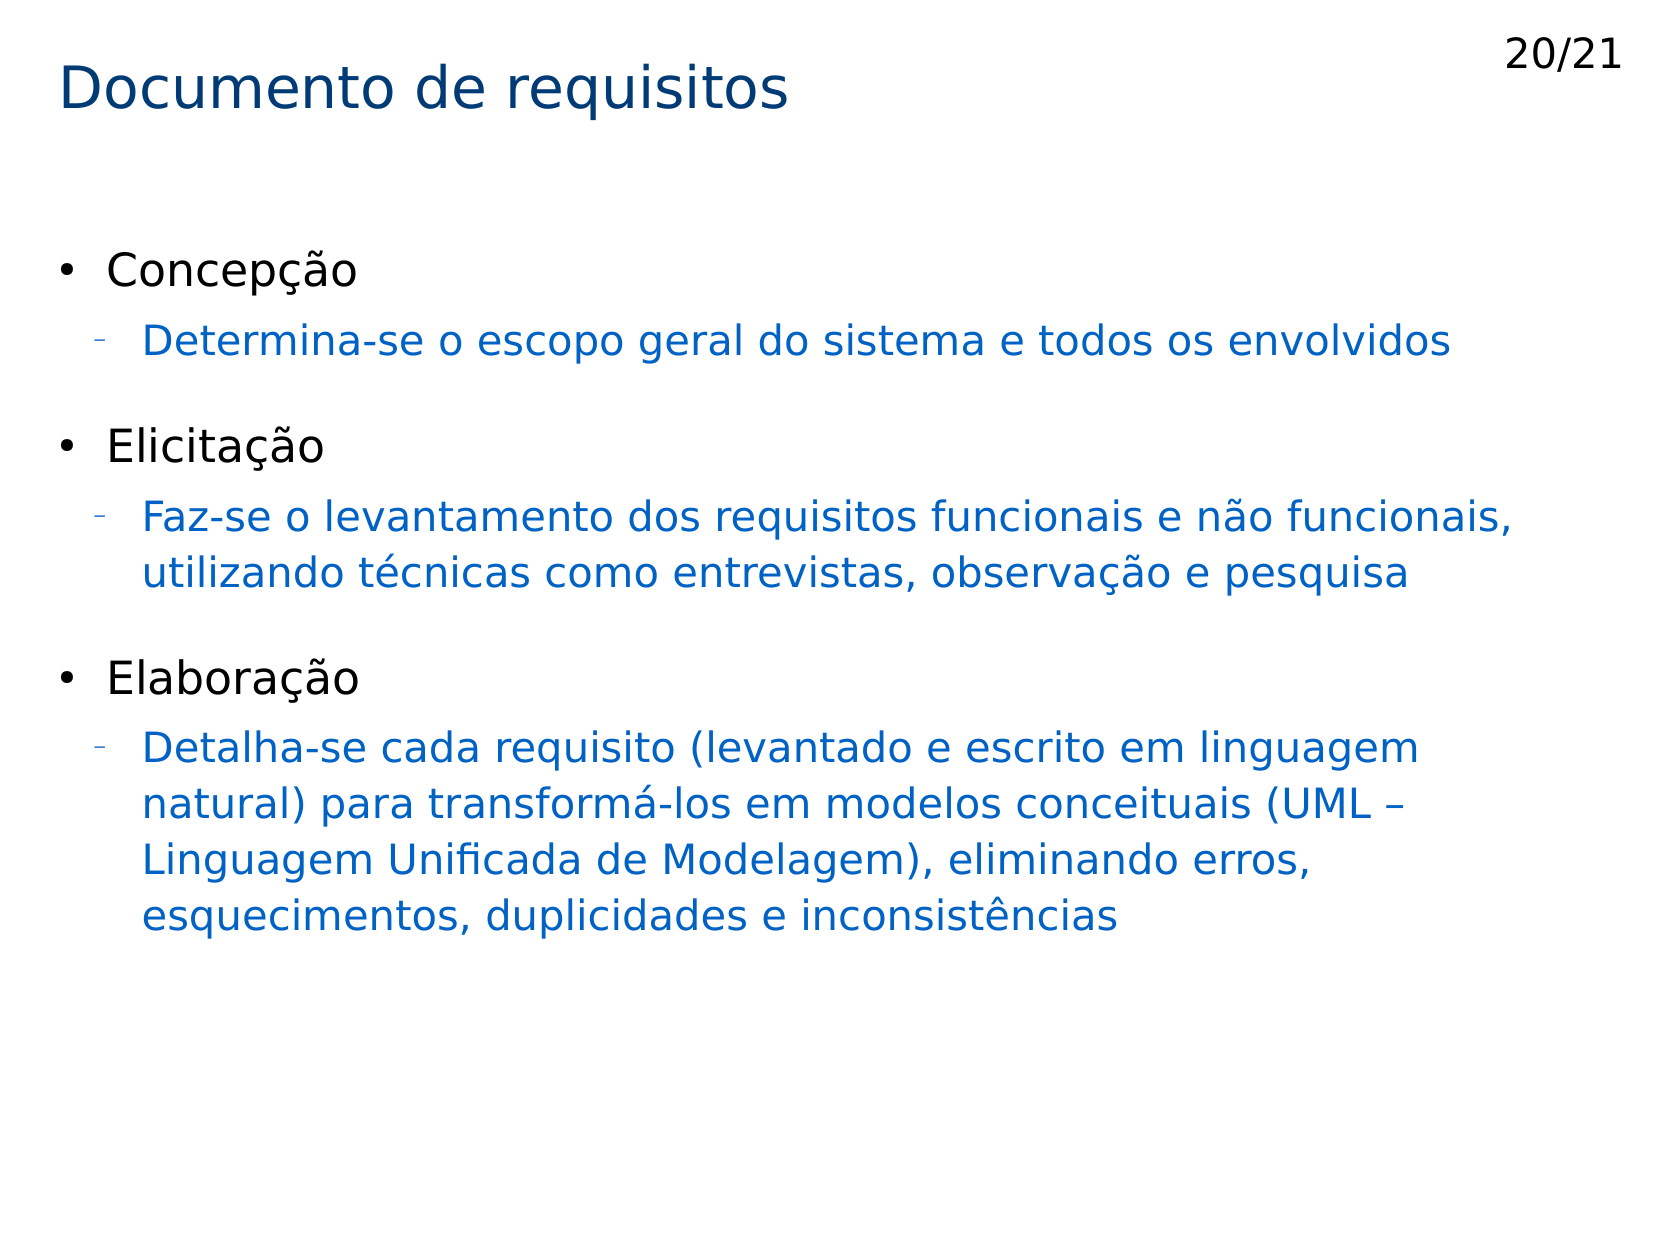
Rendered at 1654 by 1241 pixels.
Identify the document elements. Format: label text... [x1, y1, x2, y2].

list Concepção Determina-se o escopo geral do sistema e todos os envolvidos Elicitação Faz-se o levantamento dos requisitos funcionais e não funcionais, utilizando técnicas como entrevistas, observação e pesquisa Elaboração Detalha-se cada requisito (levantado e escrito em linguagem natural) para transformá-los em modelos conceituais (UML – Linguagem Unificada de Modelagem), eliminando erros, esquecimentos, duplicidades e inconsistências [59, 236, 1595, 1211]
title Documento de requisitos [59, 29, 1506, 148]
